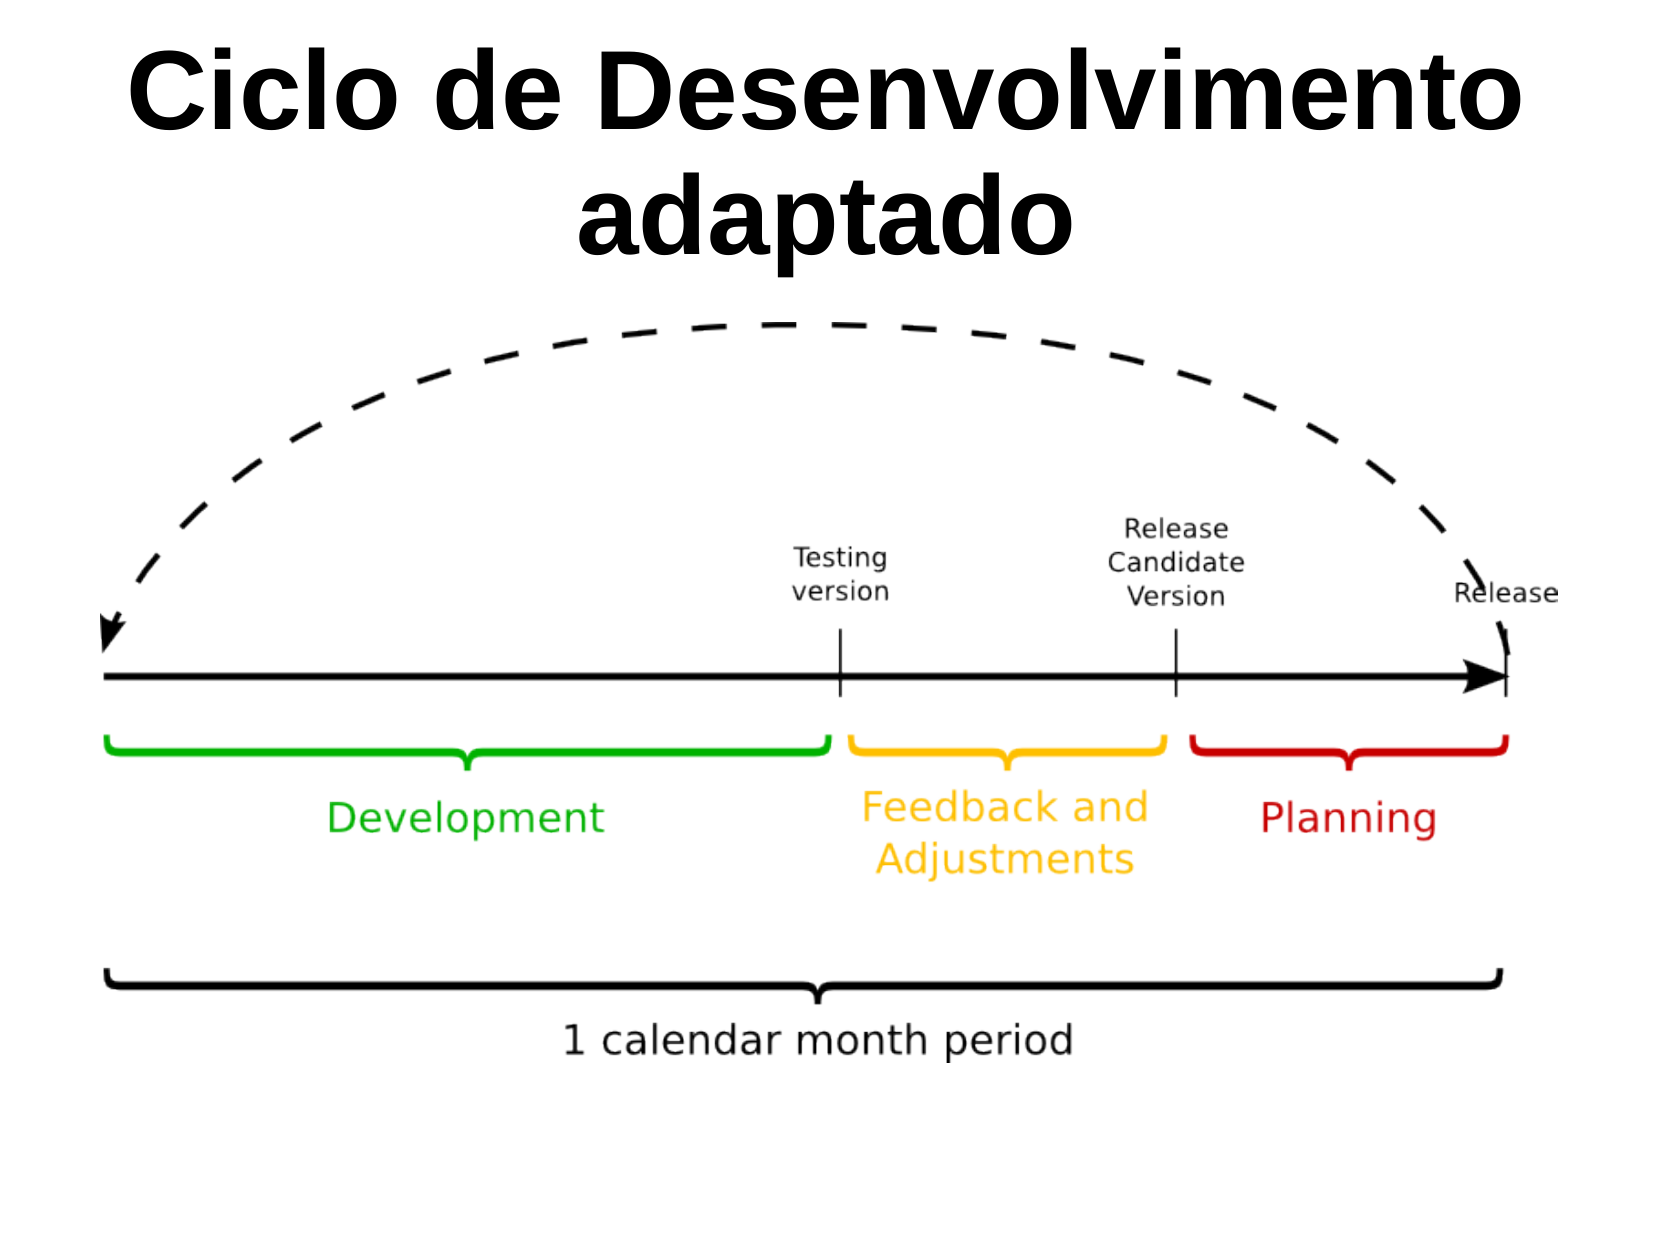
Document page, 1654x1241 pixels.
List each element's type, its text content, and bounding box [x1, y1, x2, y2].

title Ciclo de Desenvolvimento adaptado [82, 27, 1571, 279]
picture [100, 322, 1558, 1063]
